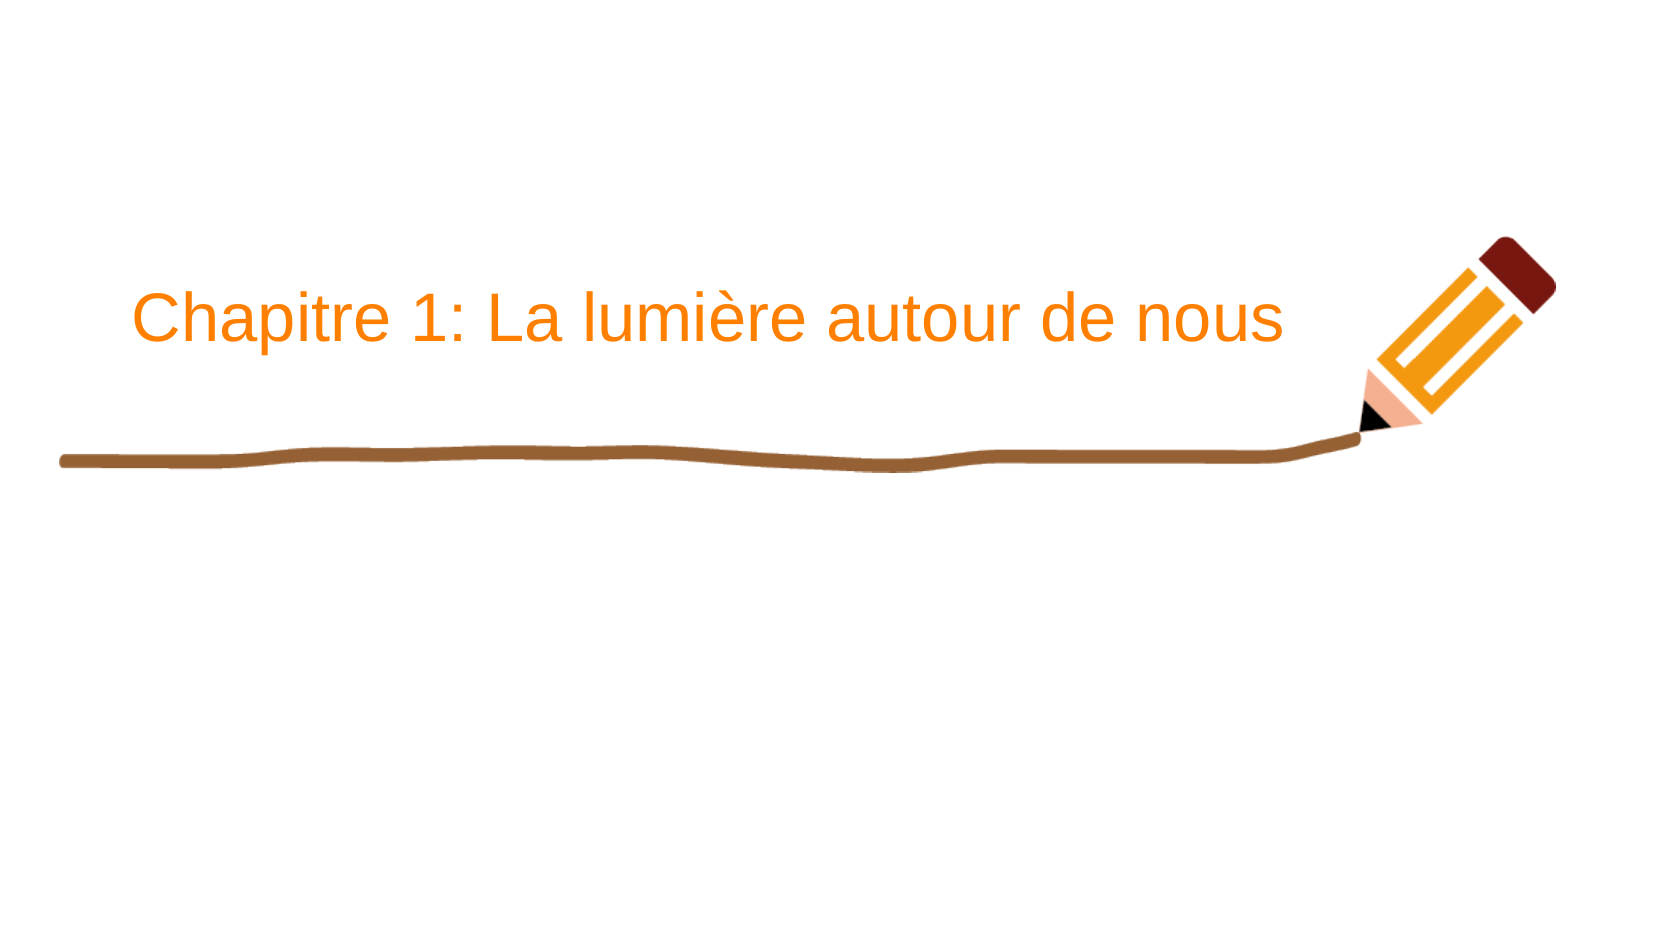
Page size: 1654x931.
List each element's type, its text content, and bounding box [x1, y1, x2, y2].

title Chapitre 1: La lumière autour de nous [88, 202, 1329, 433]
picture [59, 236, 1556, 473]
